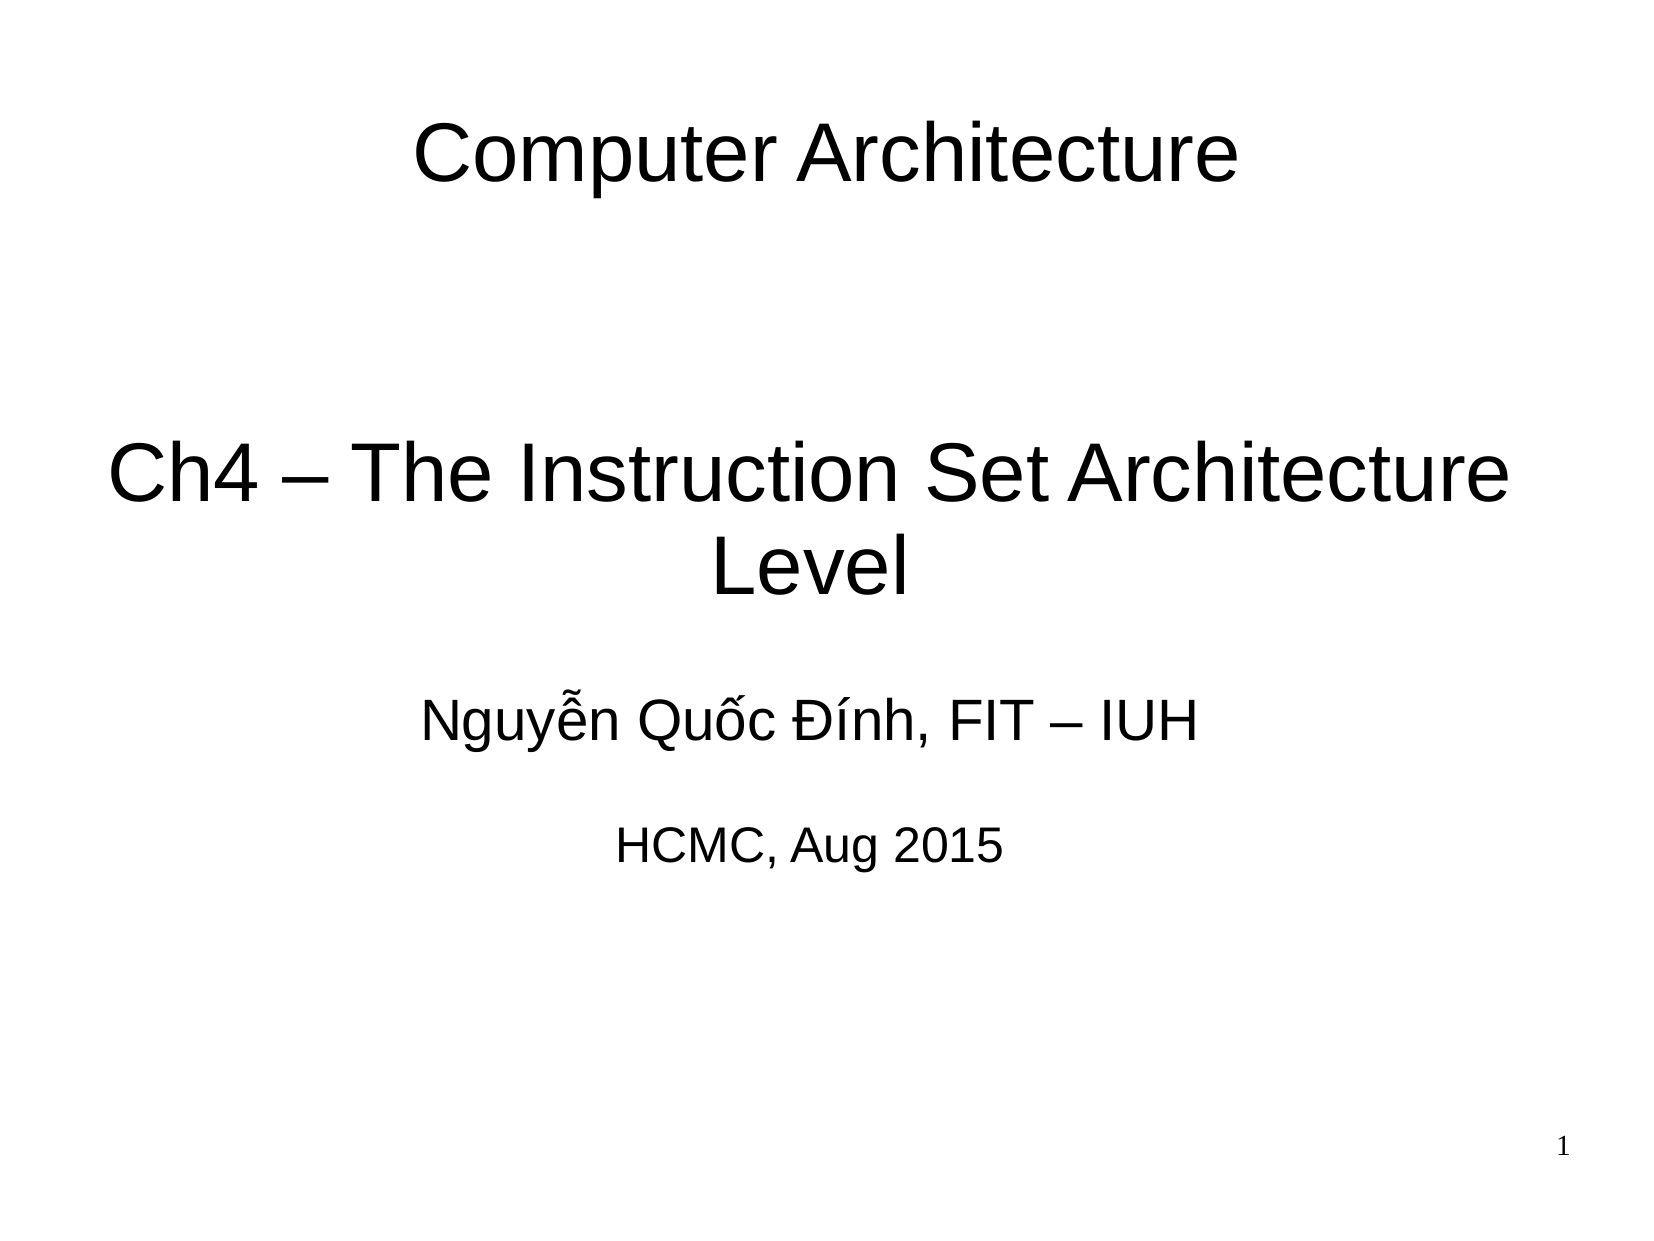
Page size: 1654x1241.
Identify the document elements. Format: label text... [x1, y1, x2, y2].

title Computer Architecture [82, 49, 1571, 257]
subtitle Ch4 – The Instruction Set Architecture Level Nguyễn Quốc Đính, FIT – IUH HCMC, Aug 2015 [82, 290, 1538, 1010]
